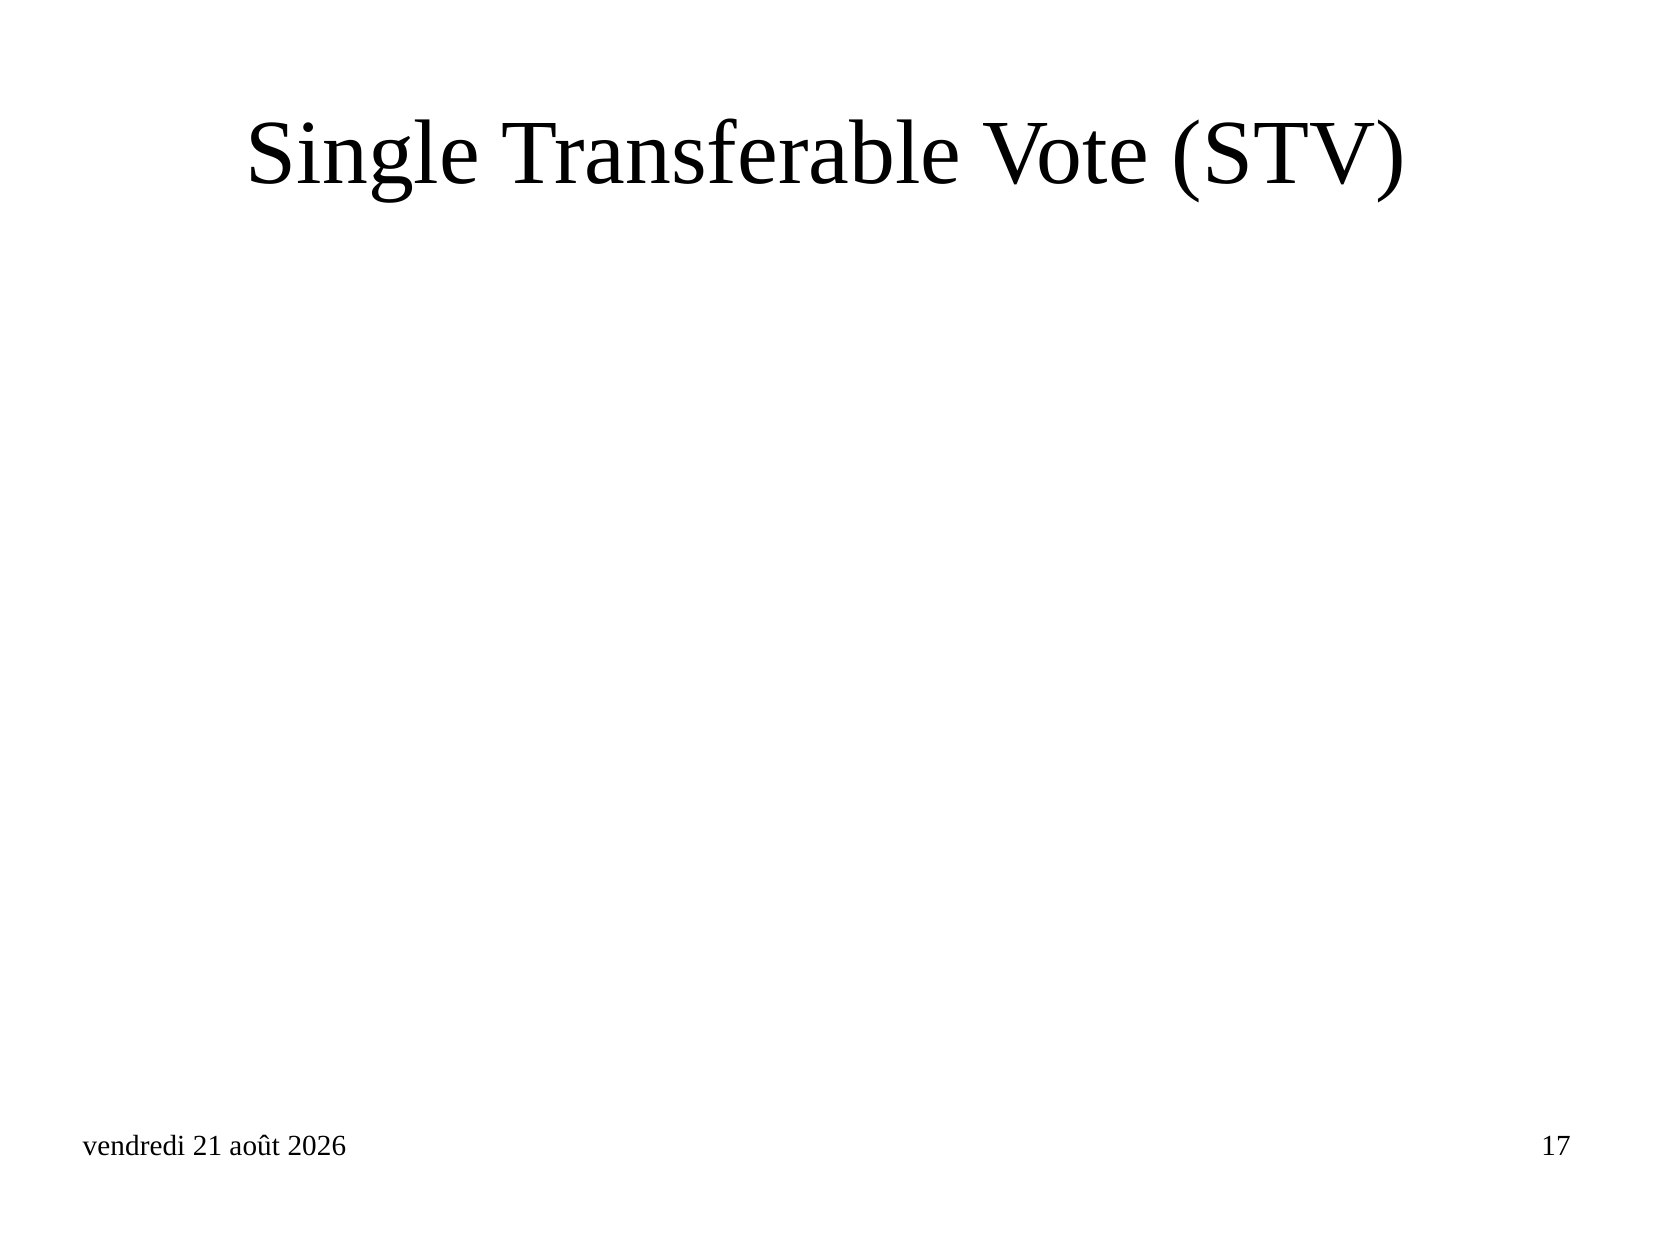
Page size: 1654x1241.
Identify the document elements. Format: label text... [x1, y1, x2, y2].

title Single Transferable Vote (STV) [82, 49, 1571, 257]
